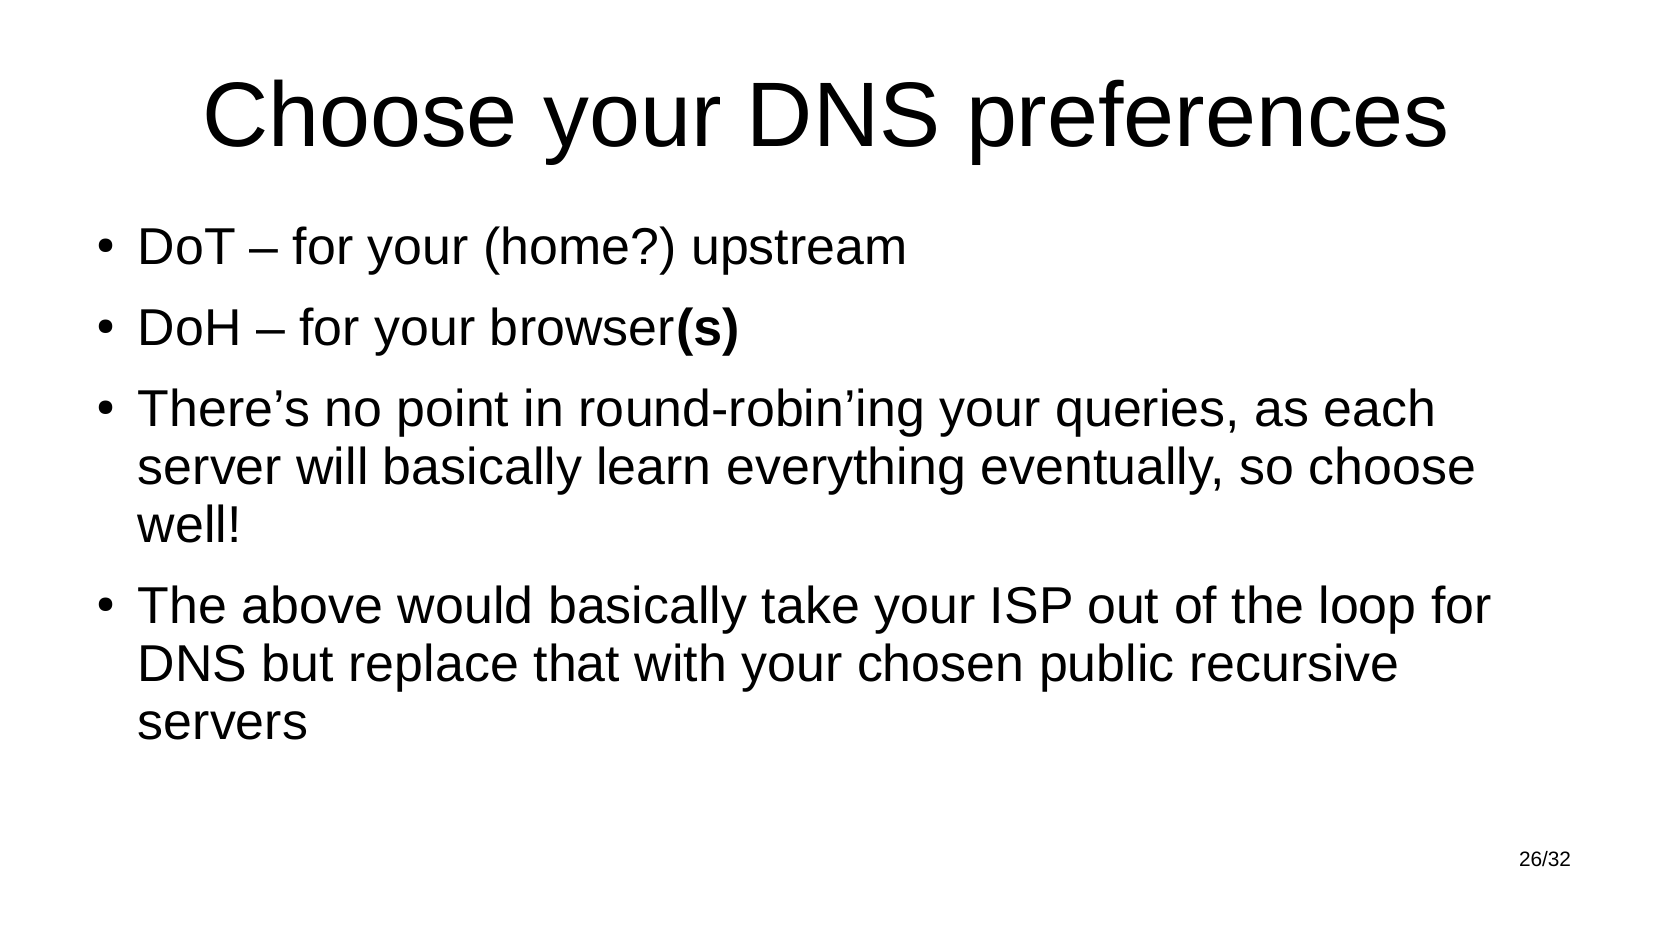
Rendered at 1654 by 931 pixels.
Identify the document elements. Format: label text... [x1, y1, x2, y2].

list DoT – for your (home?) upstream DoH – for your browser(s) There’s no point in round-robin’ing your queries, as each server will basically learn everything eventually, so choose well! The above would basically take your ISP out of the loop for DNS but replace that with your chosen public recursive servers [82, 217, 1571, 758]
title Choose your DNS preferences [82, 37, 1571, 193]
